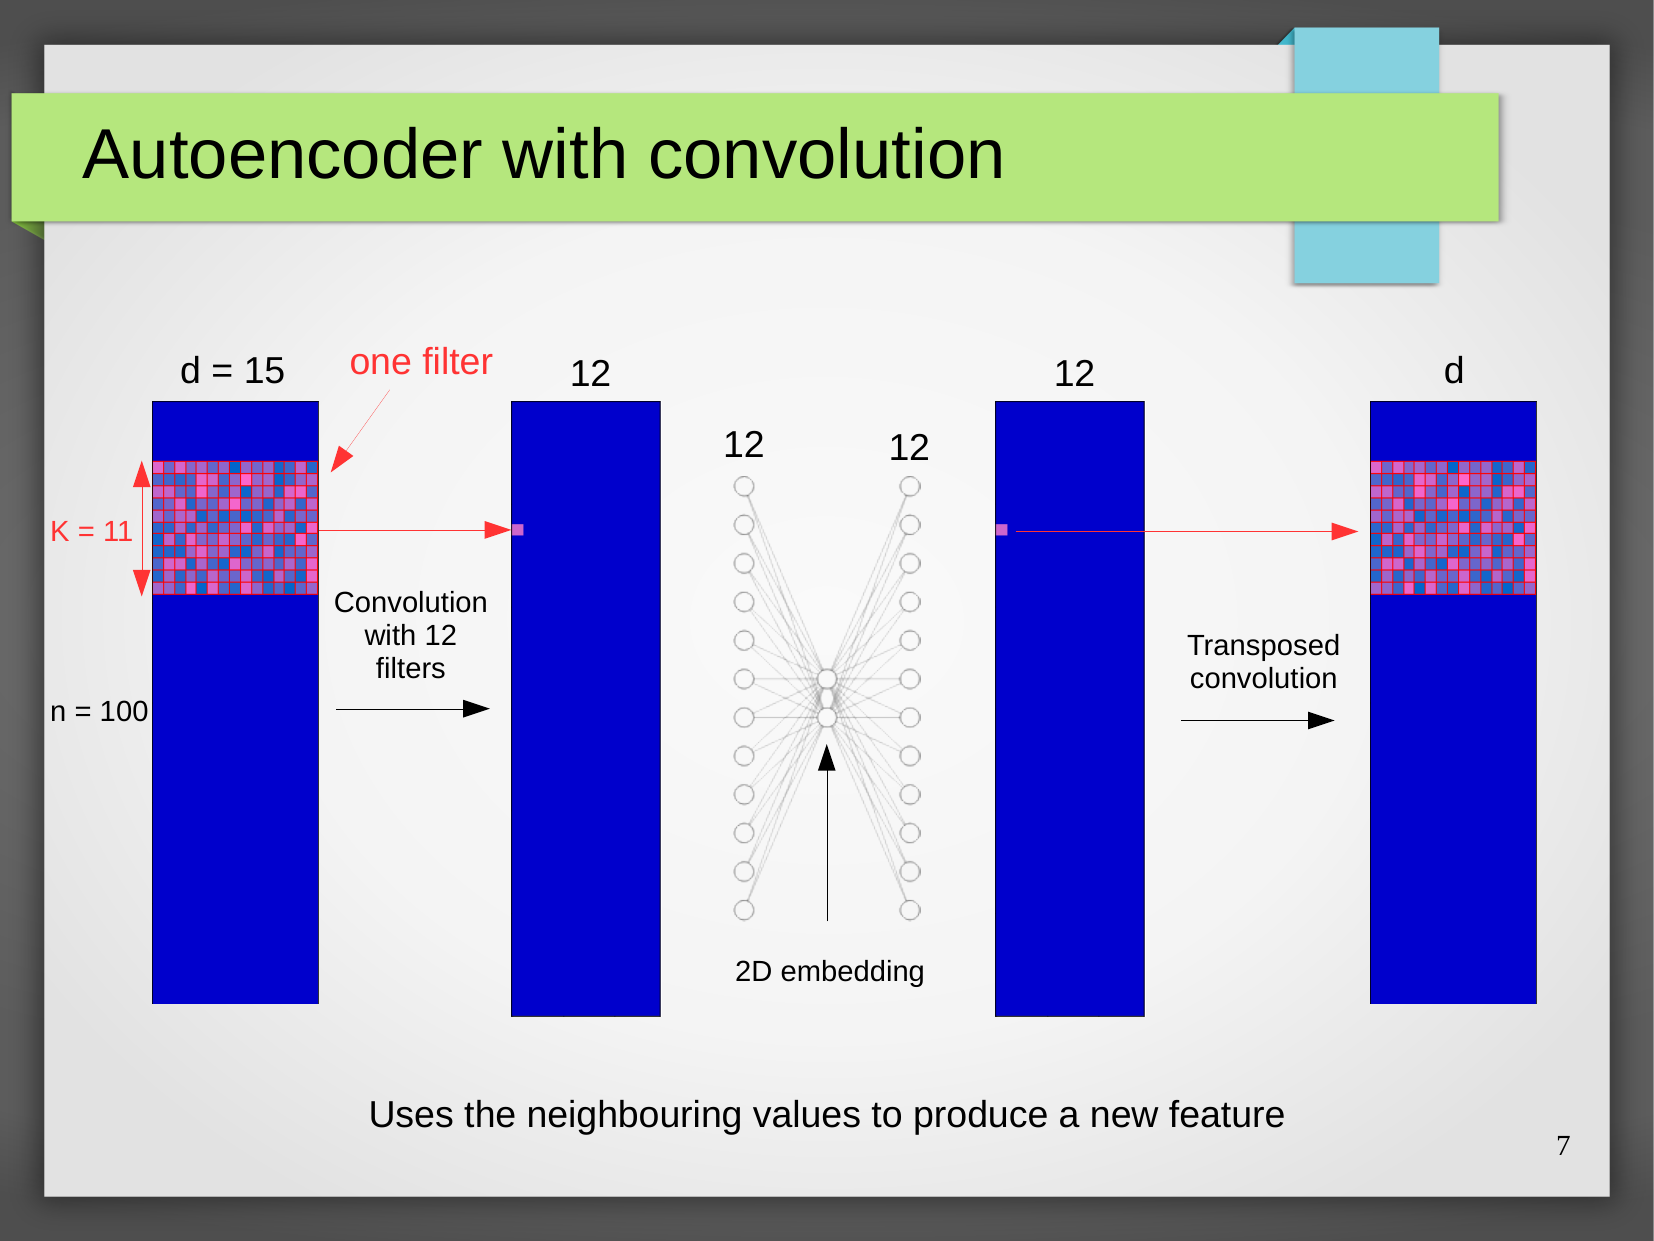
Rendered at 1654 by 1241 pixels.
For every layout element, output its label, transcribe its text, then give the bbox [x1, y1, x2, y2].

text_box n = 100 [35, 687, 164, 745]
text_box 12 [1039, 344, 1111, 402]
text_box 12 [708, 415, 780, 473]
text_box 12 [555, 344, 627, 402]
text_box K = 11 [35, 507, 142, 556]
text_box 2D embedding [720, 947, 945, 1028]
picture [0, 0, 1654, 1241]
text_box d = 15 [165, 342, 301, 400]
title Autoencoder with convolution [82, 94, 1264, 213]
text_box Uses the neighbouring values to produce a new feature [353, 1086, 1300, 1144]
text_box K = 11 [143, 507, 151, 556]
text_box d [1429, 342, 1565, 400]
text_box Transposed convolution [1172, 621, 1421, 721]
text_box one filter [334, 332, 508, 390]
text_box 12 [873, 419, 945, 477]
text_box Convolution with 12 filters [318, 578, 508, 692]
